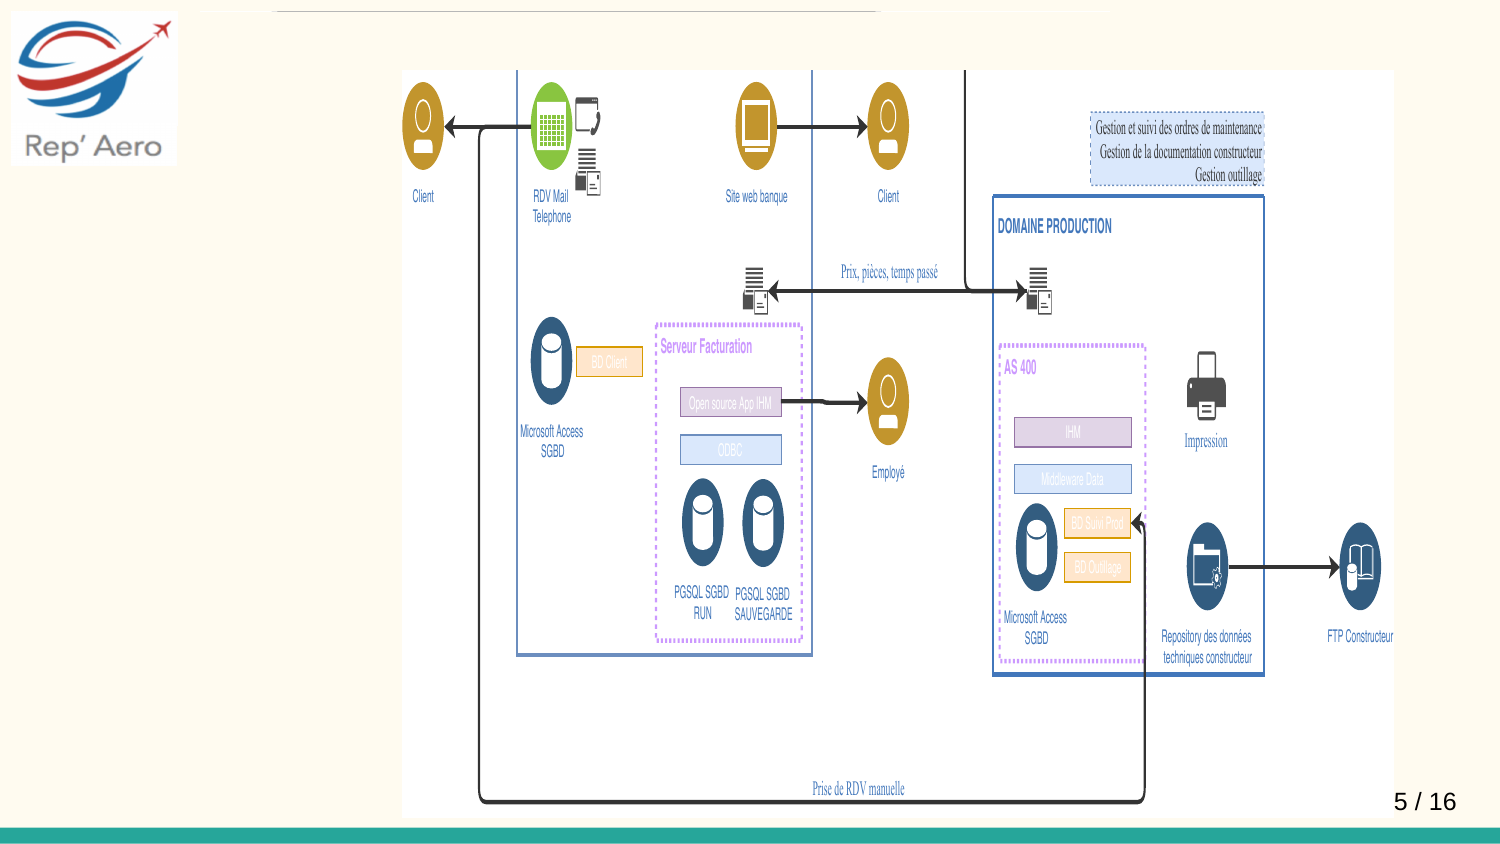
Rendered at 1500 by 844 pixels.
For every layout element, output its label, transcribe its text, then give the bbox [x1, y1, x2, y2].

picture [200, 11, 1395, 819]
text_box <numéro> / 16 [1405, 780, 1500, 827]
picture [11, 11, 178, 166]
